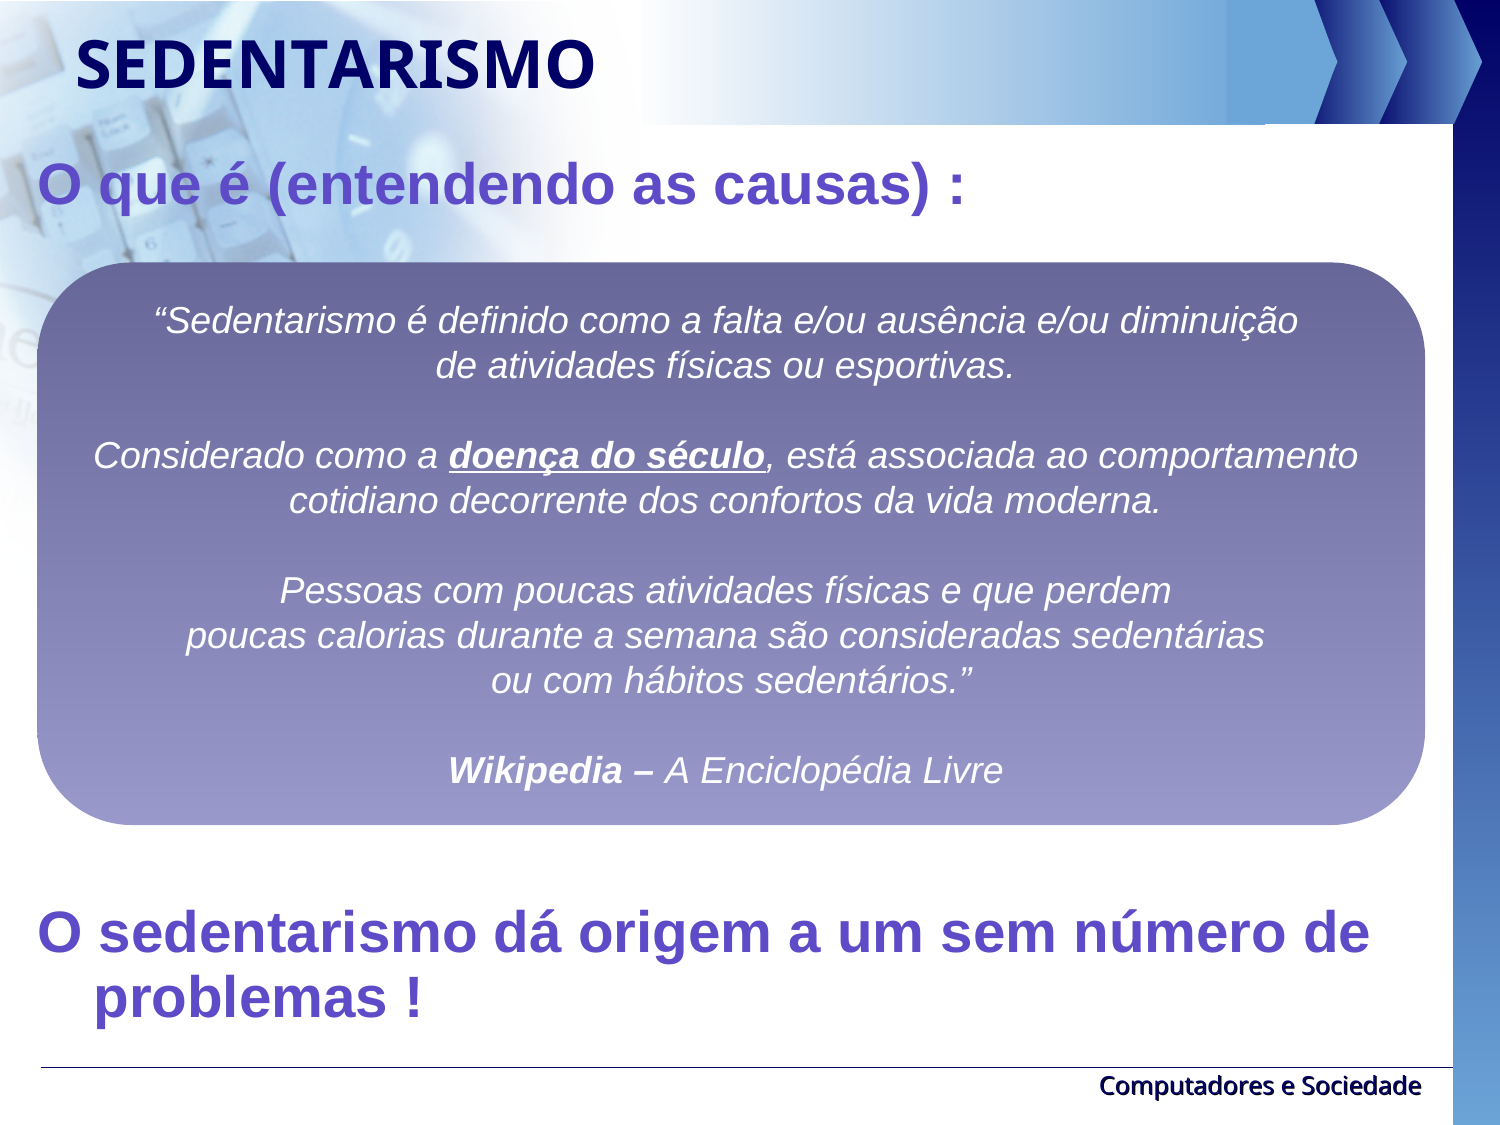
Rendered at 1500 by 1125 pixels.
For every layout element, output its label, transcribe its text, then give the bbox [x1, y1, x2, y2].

title SEDENTARISMO [75, 0, 1300, 150]
list O que é (entendendo as causas) : [37, 151, 1388, 263]
text_box “Sedentarismo é definido como a falta e/ou ausência e/ou diminuição de atividades físicas ou esportivas. Considerado como a doença do século, está associada ao comportamento cotidiano decorrente dos confortos da vida moderna. Pessoas com poucas atividades físicas e que perdem poucas calorias durante a semana são consideradas sedentárias ou com hábitos sedentários.” Wikipedia – A Enciclopédia Livre [37, 263, 1426, 826]
list O sedentarismo dá origem a um sem número de problemas ! [37, 900, 1388, 1031]
